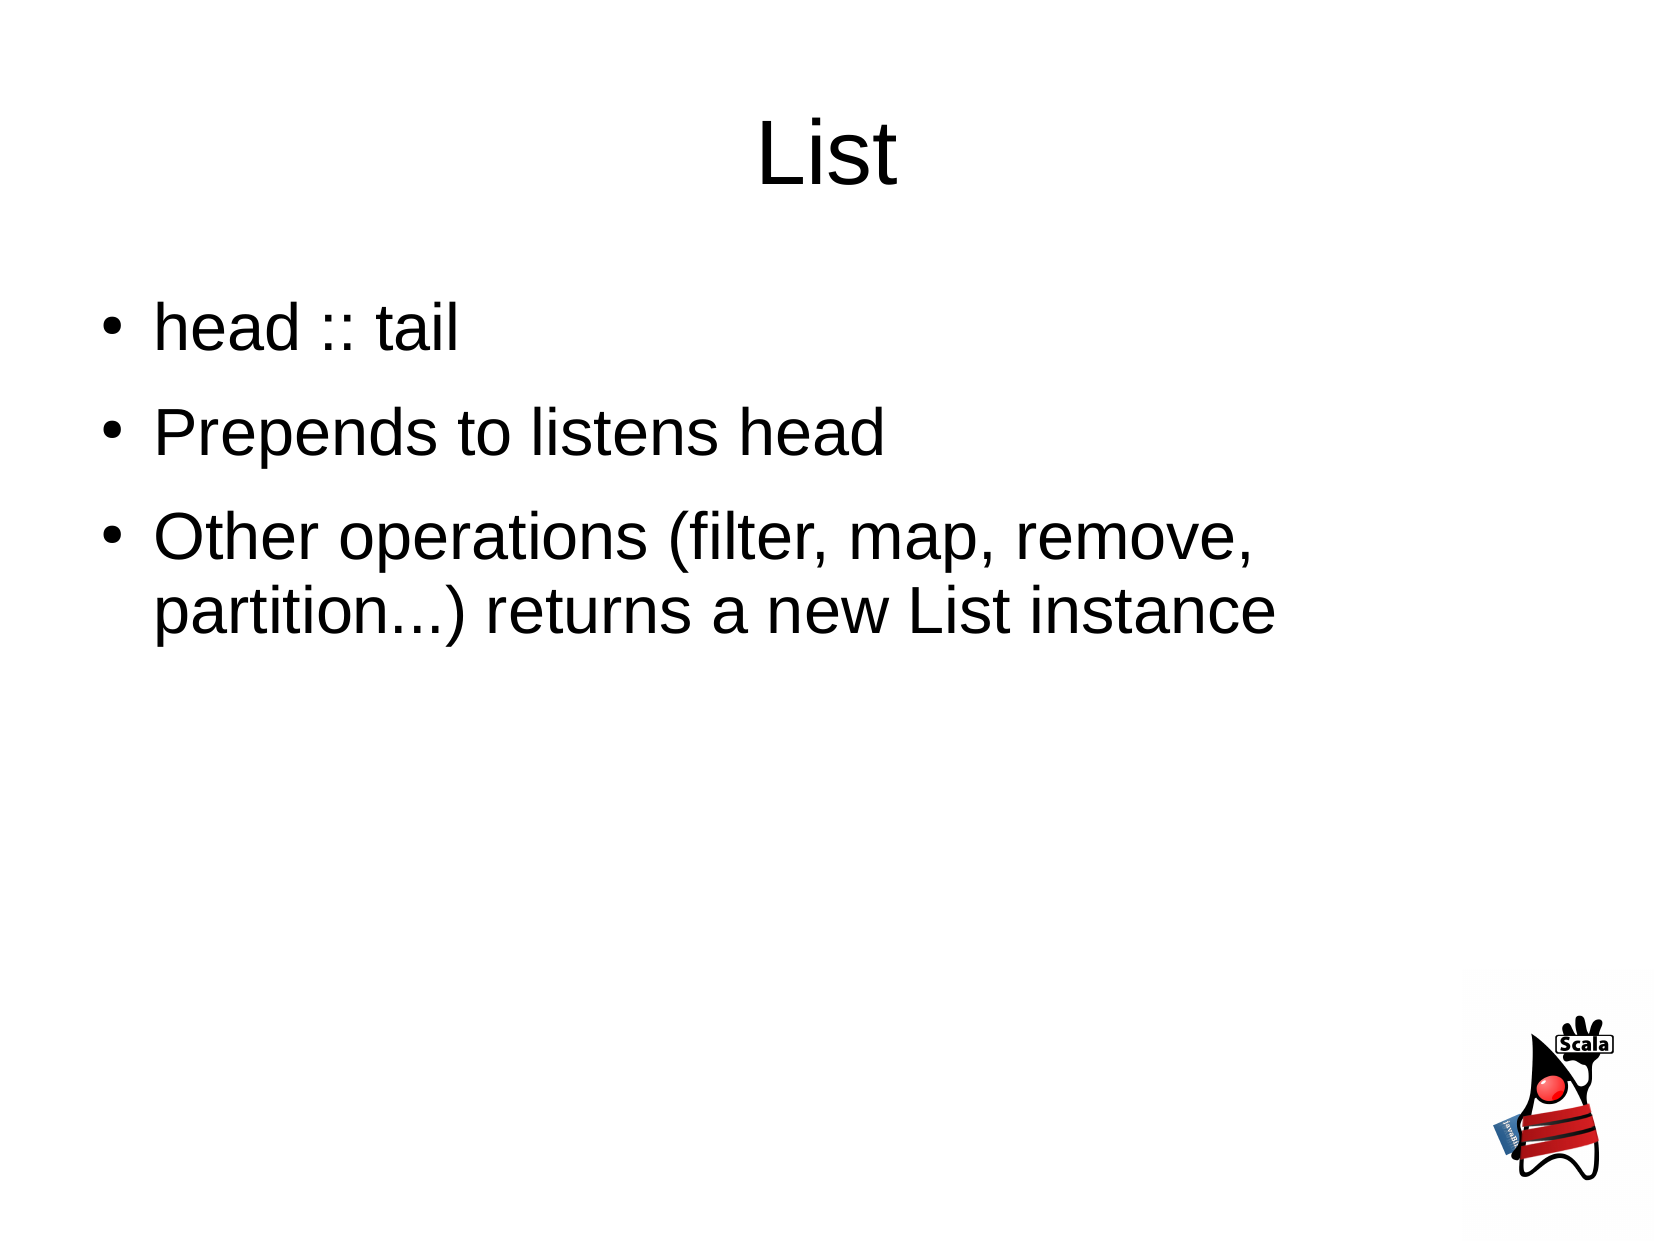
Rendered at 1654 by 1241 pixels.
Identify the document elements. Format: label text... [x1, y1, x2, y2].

picture [1462, 969, 1654, 1241]
list head :: tail Prepends to listens head Other operations (filter, map, remove, partition...) returns a new List instance [82, 290, 1571, 1109]
title List [82, 56, 1571, 250]
